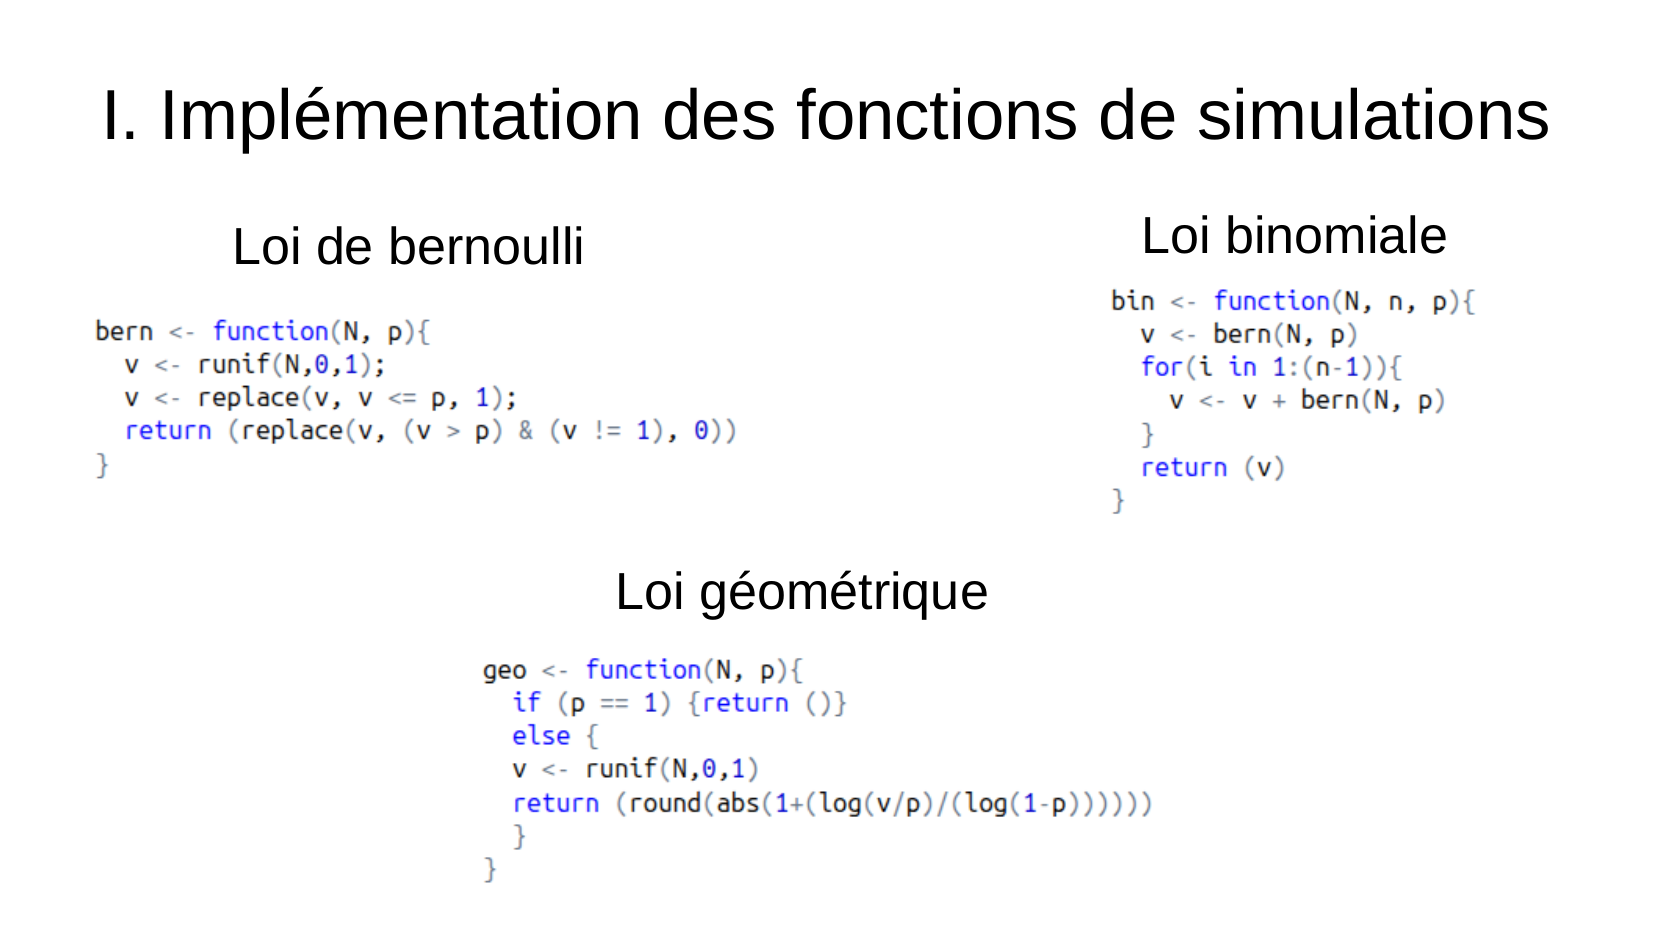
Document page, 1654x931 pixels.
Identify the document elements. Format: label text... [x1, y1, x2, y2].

picture [82, 309, 757, 488]
text_box Loi géométrique [600, 562, 1005, 679]
picture [450, 646, 1166, 901]
subtitle Loi de bernoulli [225, 217, 593, 276]
text_box Loi binomiale [1126, 199, 1463, 272]
title I. Implémentation des fonctions de simulations [82, 37, 1571, 193]
picture [1087, 271, 1494, 526]
